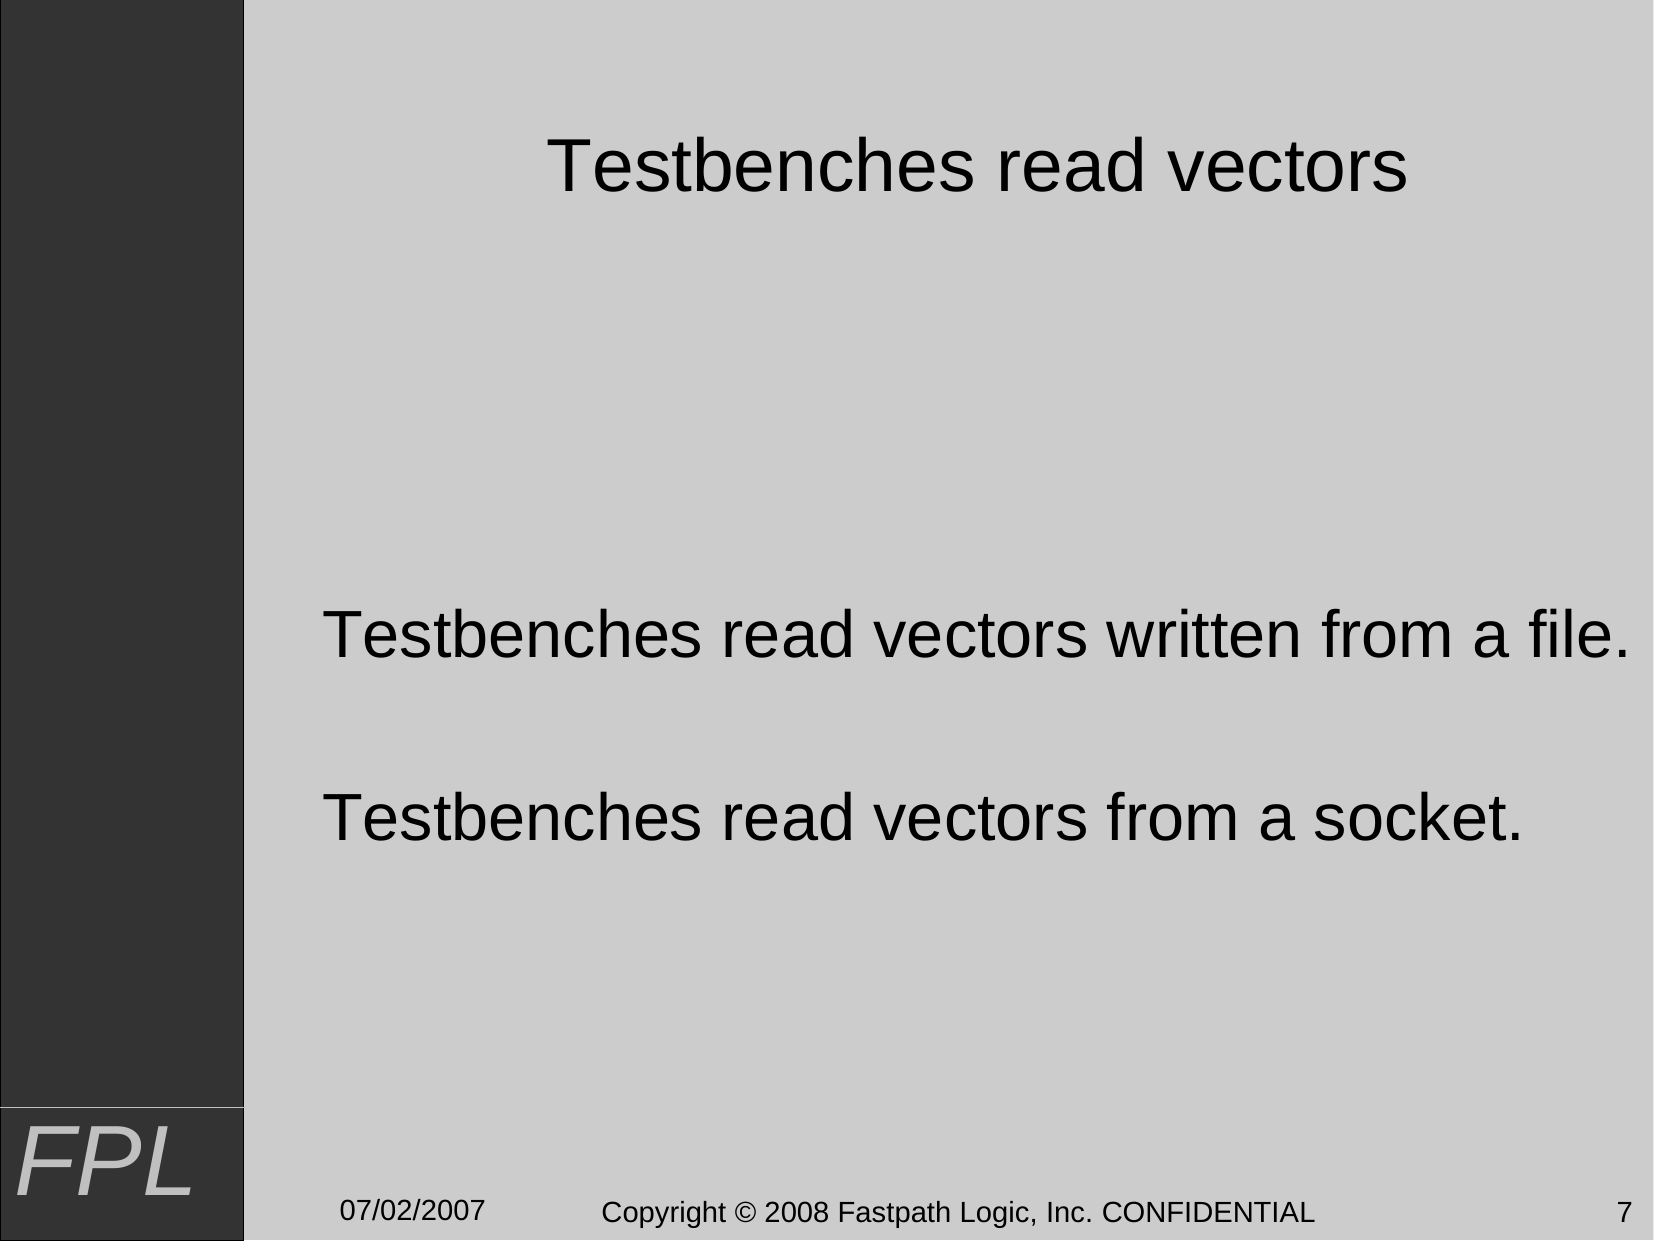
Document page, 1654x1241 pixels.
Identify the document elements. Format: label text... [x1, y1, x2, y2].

title Testbenches read vectors [427, 57, 1530, 272]
subtitle Testbenches read vectors written from a file. Testbenches read vectors from a socket. [322, 272, 1635, 1179]
